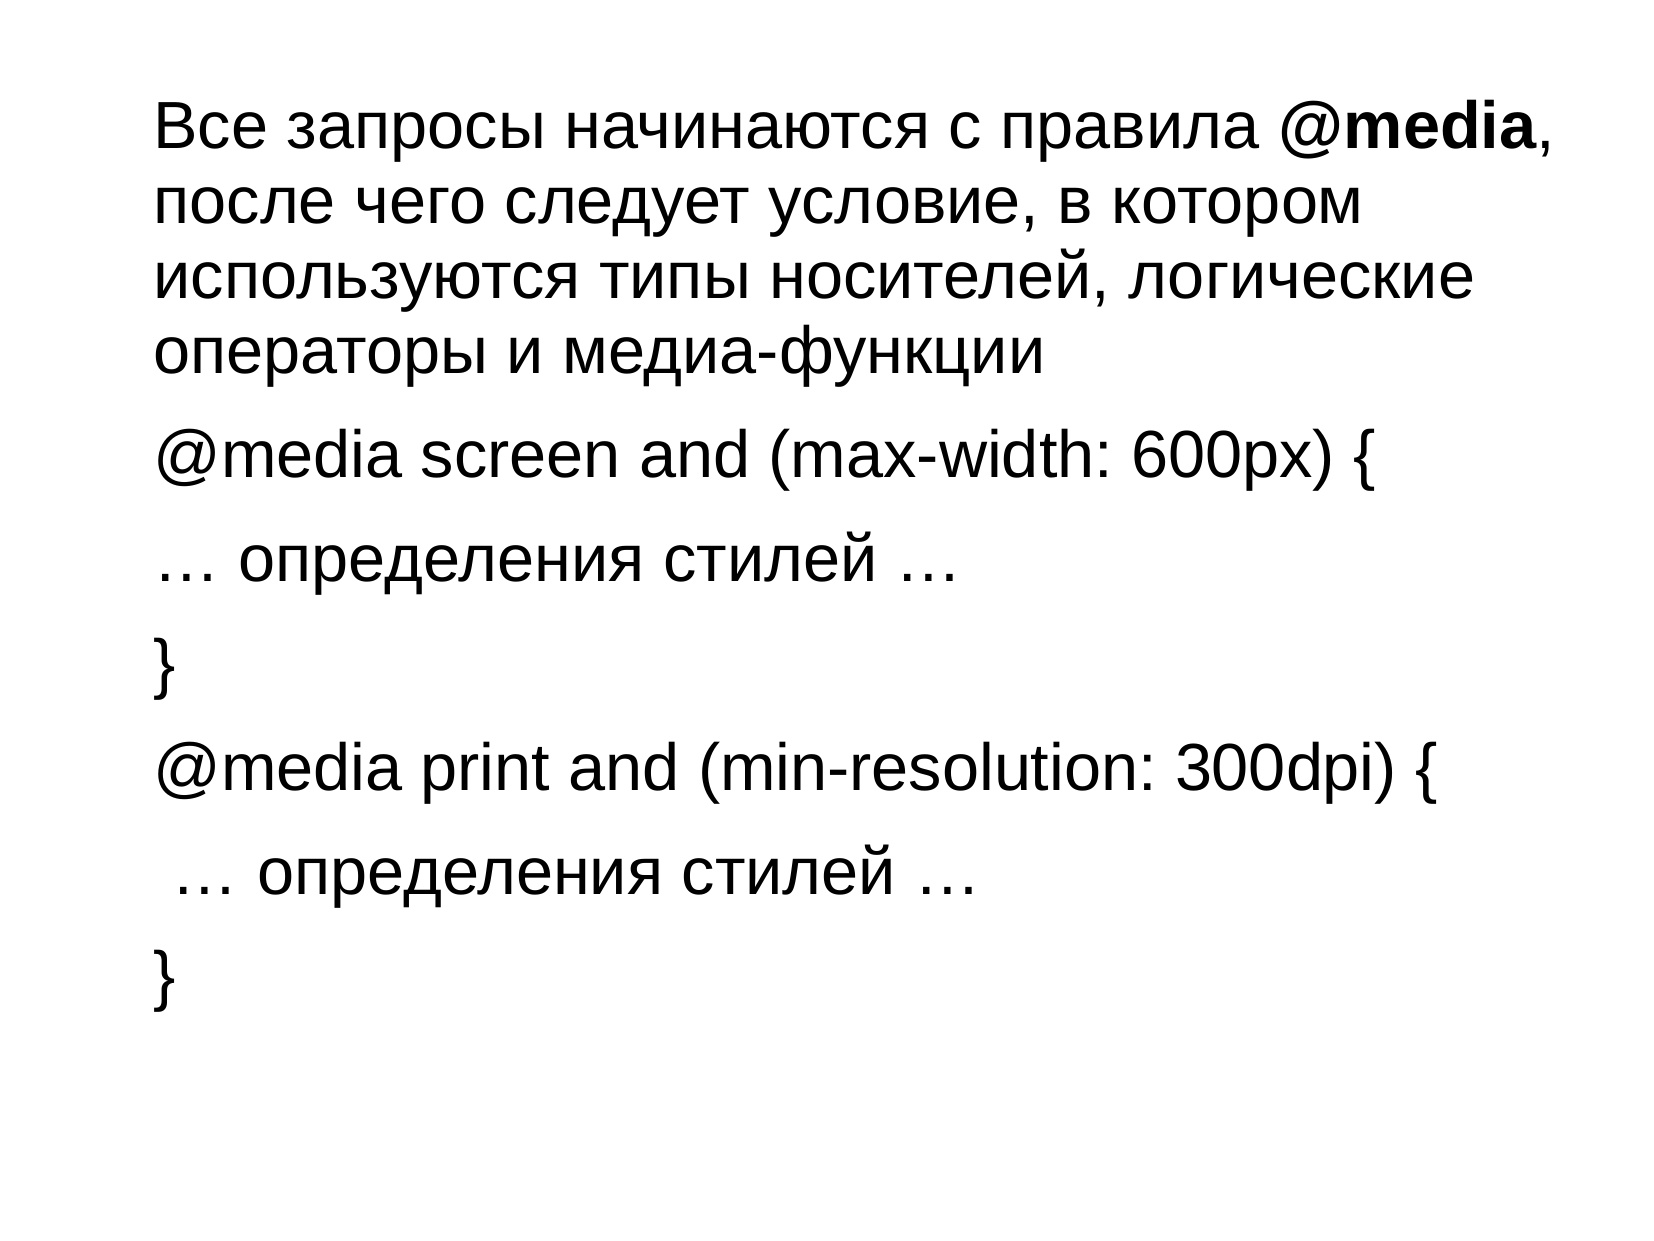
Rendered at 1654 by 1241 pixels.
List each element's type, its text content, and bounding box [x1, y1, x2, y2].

list Все запросы начинаются с правила @media, после чего следует условие, в котором используются типы носителей, логические операторы и медиа-функции @media screen and (max-width: 600px) { … определения стилей … } @media print and (min-resolution: 300dpi) { … определения стилей … } [82, 88, 1571, 1109]
